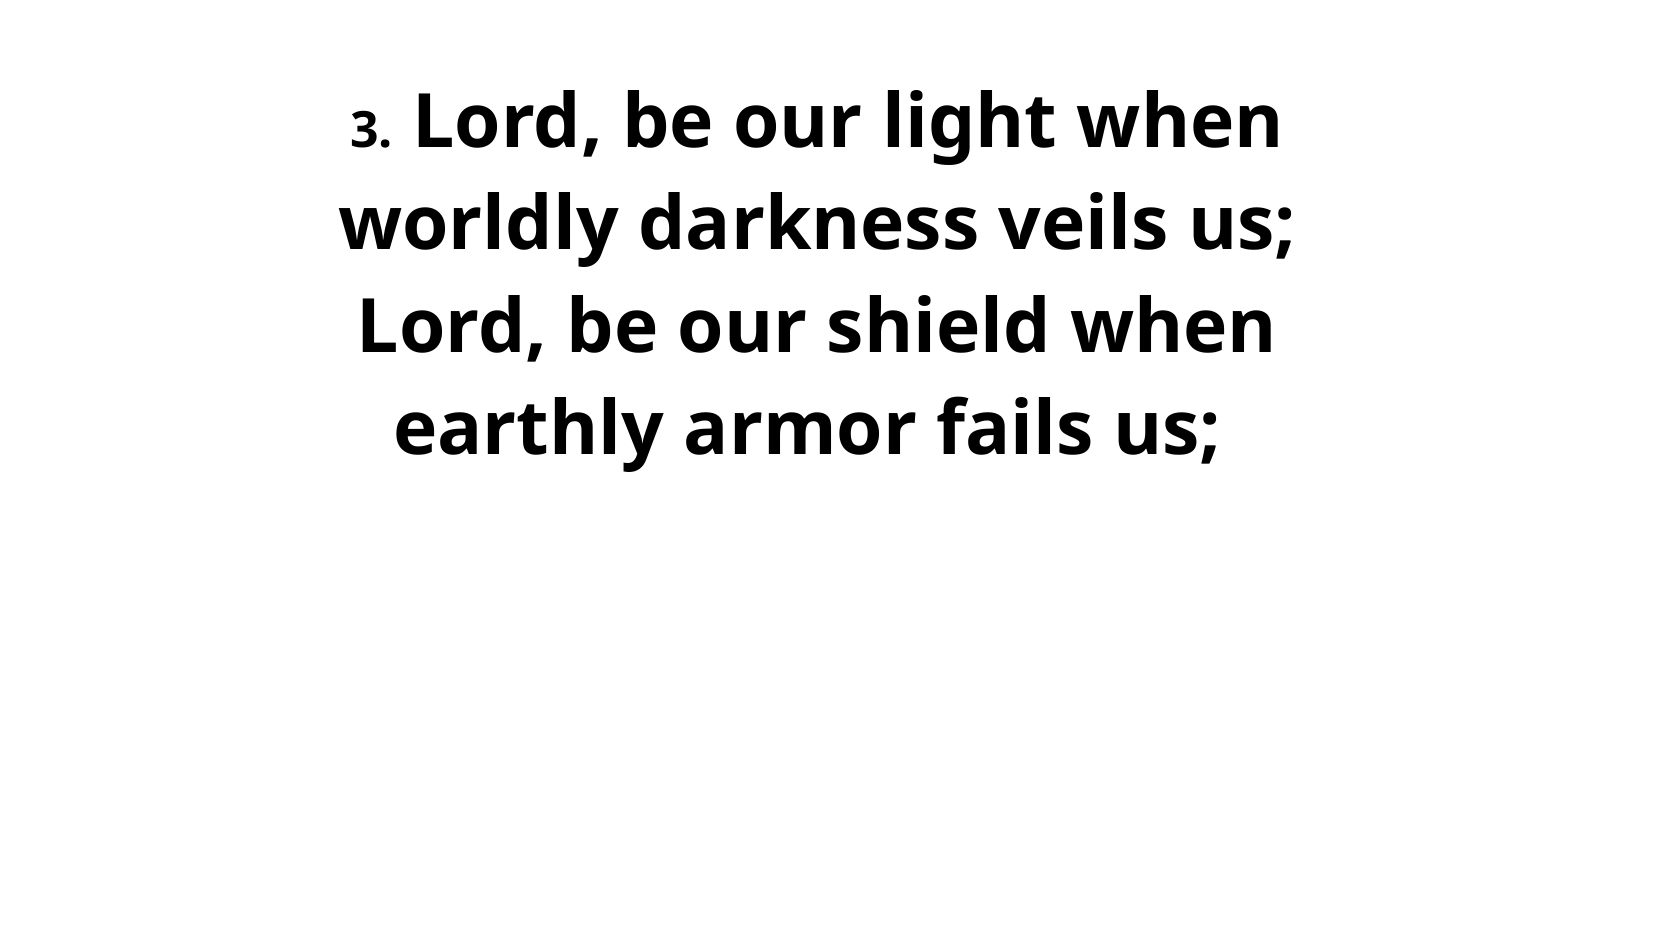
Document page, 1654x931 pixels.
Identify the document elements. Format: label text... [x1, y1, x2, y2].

text_box 3. Lord, be our light when worldly darkness veils us; Lord, be our shield when earthly armor fails us; [90, 60, 1546, 496]
